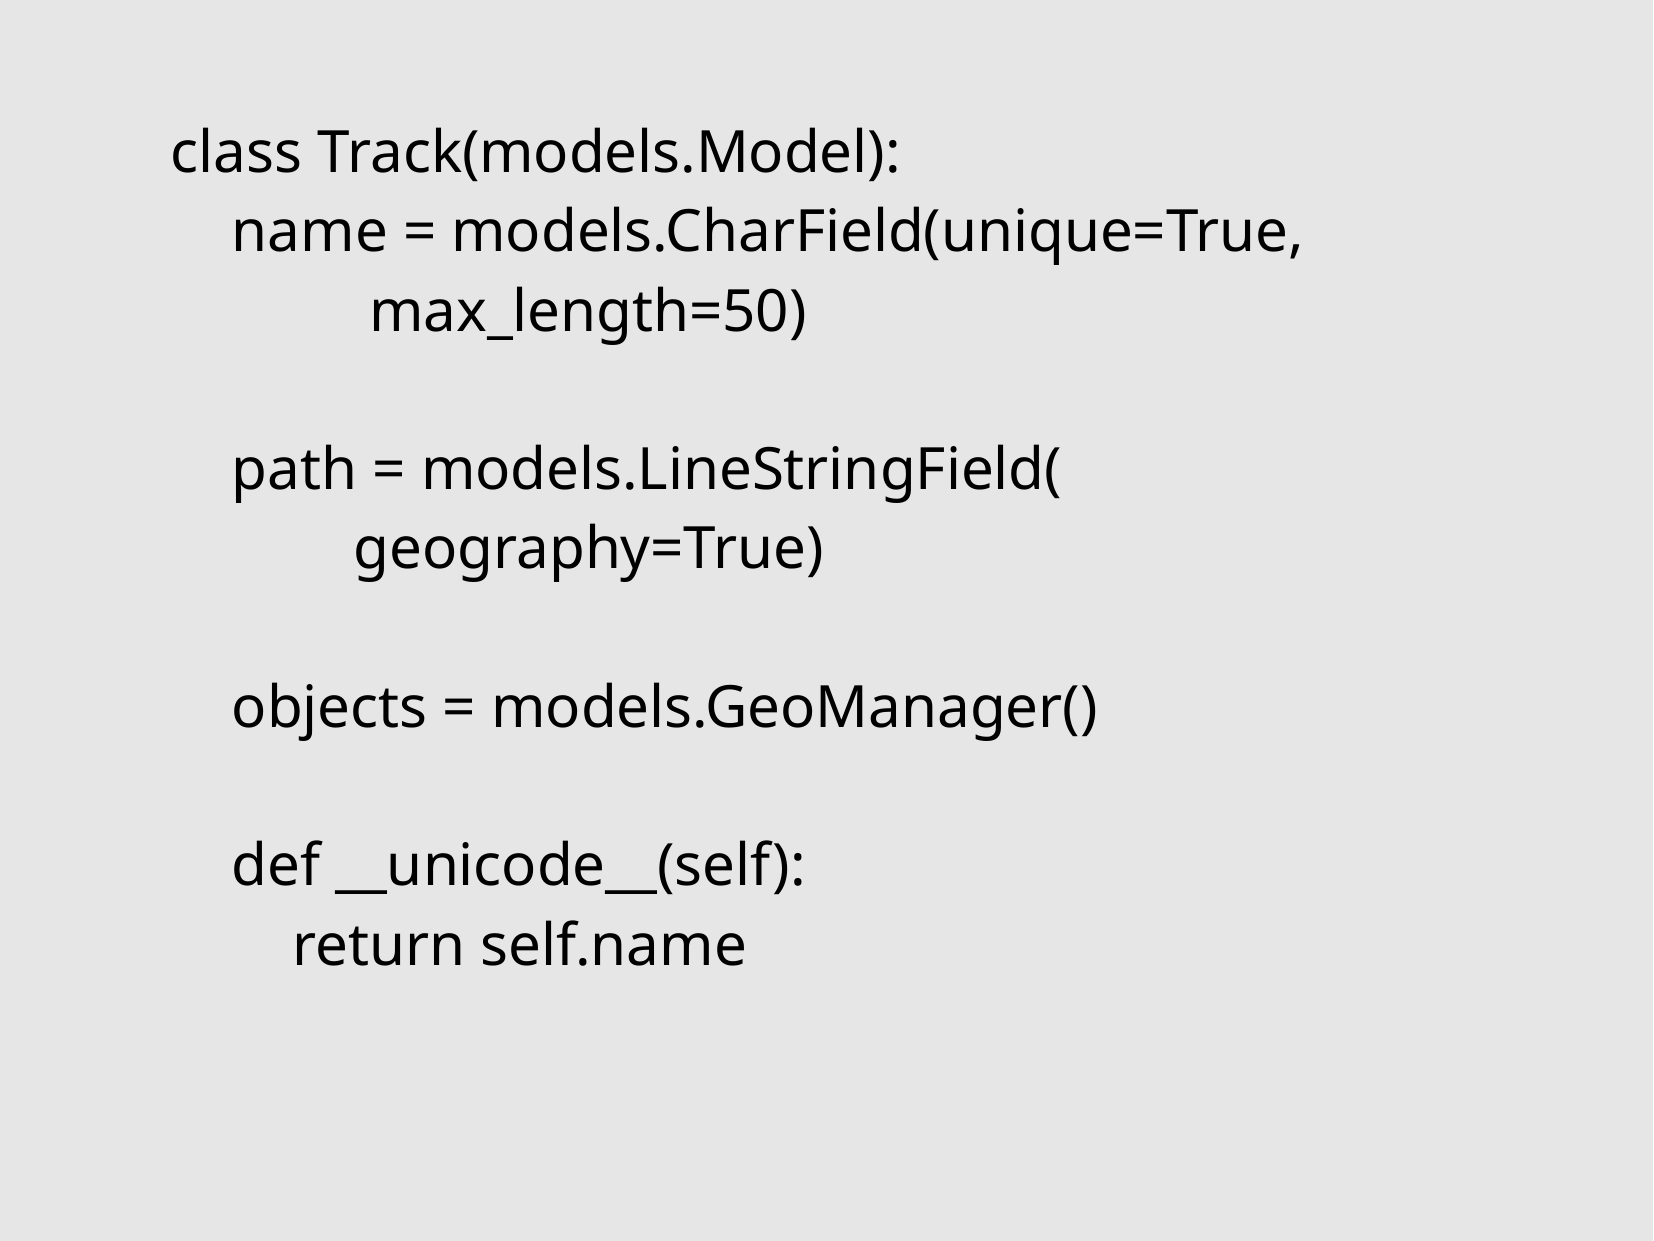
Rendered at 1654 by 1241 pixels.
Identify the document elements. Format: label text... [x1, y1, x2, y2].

text_box class Track(models.Model): name = models.CharField(unique=True, max_length=50) path = models.LineStringField( geography=True) objects = models.GeoManager() def __unicode__(self): return self.name [156, 102, 1427, 931]
